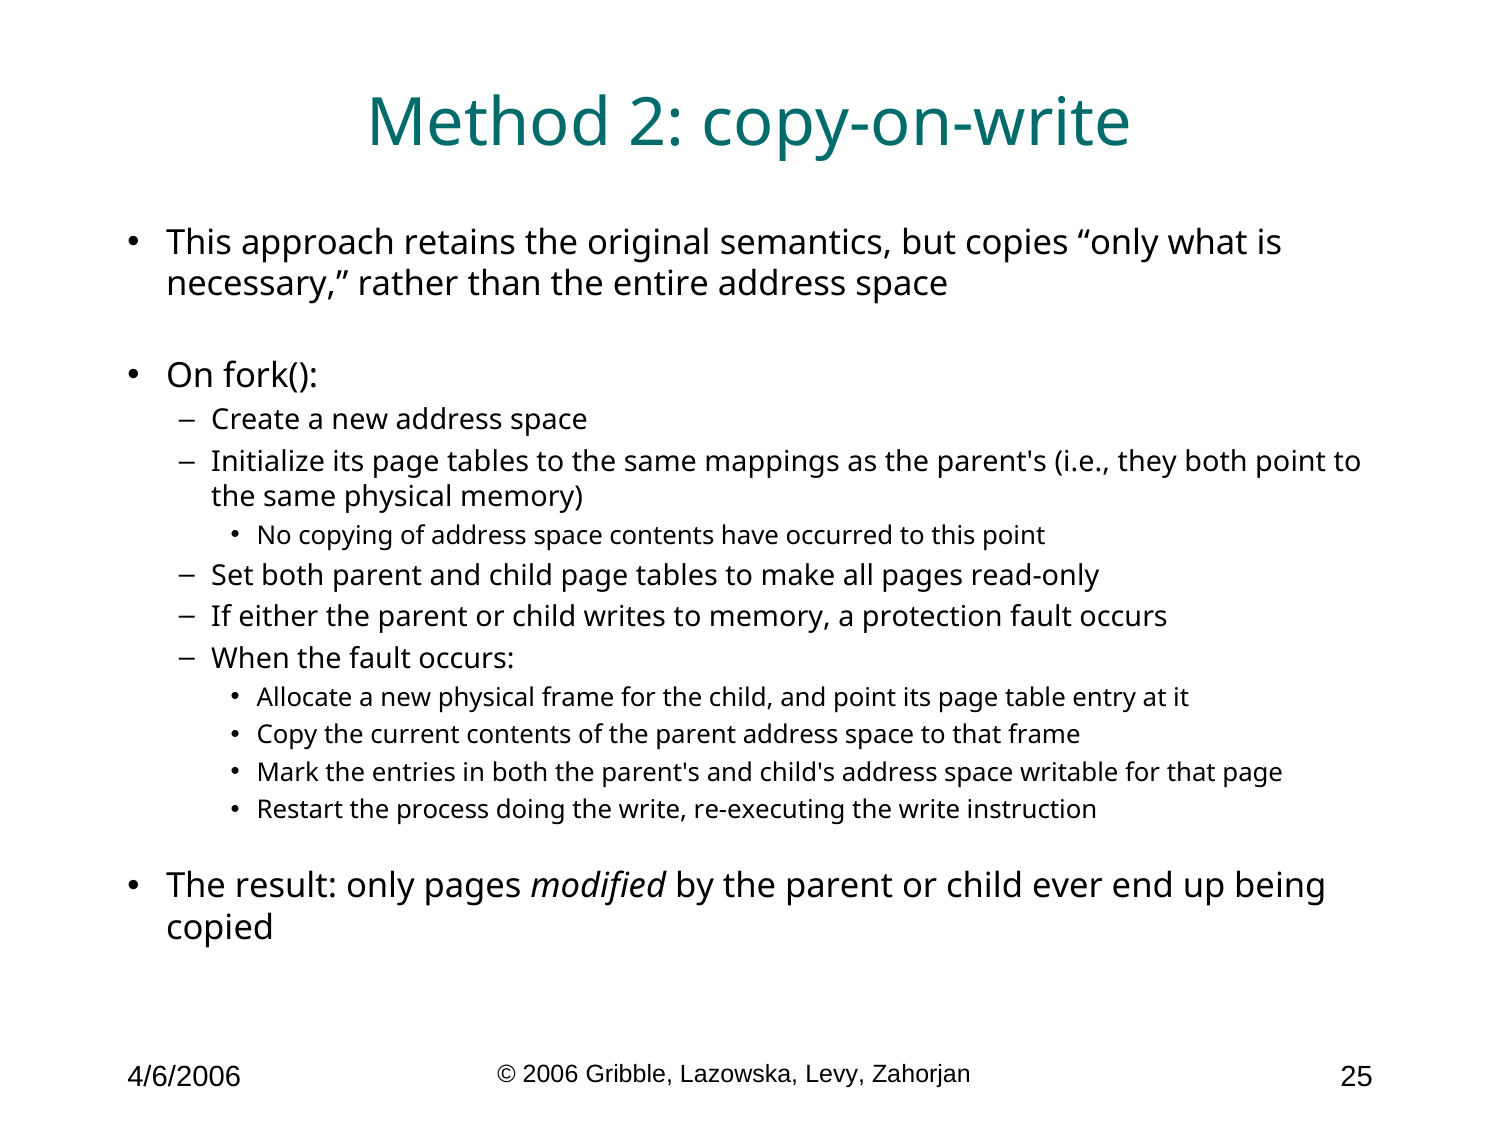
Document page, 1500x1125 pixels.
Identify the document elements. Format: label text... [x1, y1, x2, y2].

title Method 2: copy-on-write [112, 62, 1388, 176]
list This approach retains the original semantics, but copies “only what is necessary,” rather than the entire address space On fork(): Create a new address space Initialize its page tables to the same mappings as the parent's (i.e., they both point to the same physical memory) No copying of address space contents have occurred to this point Set both parent and child page tables to make all pages read-only If either the parent or child writes to memory, a protection fault occurs When the fault occurs: Allocate a new physical frame for the child, and point its page table entry at it Copy the current contents of the parent address space to that frame Mark the entries in both the parent's and child's address space writable for that page Restart the process doing the write, re-executing the write instruction The result: only pages modified by the parent or child ever end up being copied [112, 212, 1388, 955]
